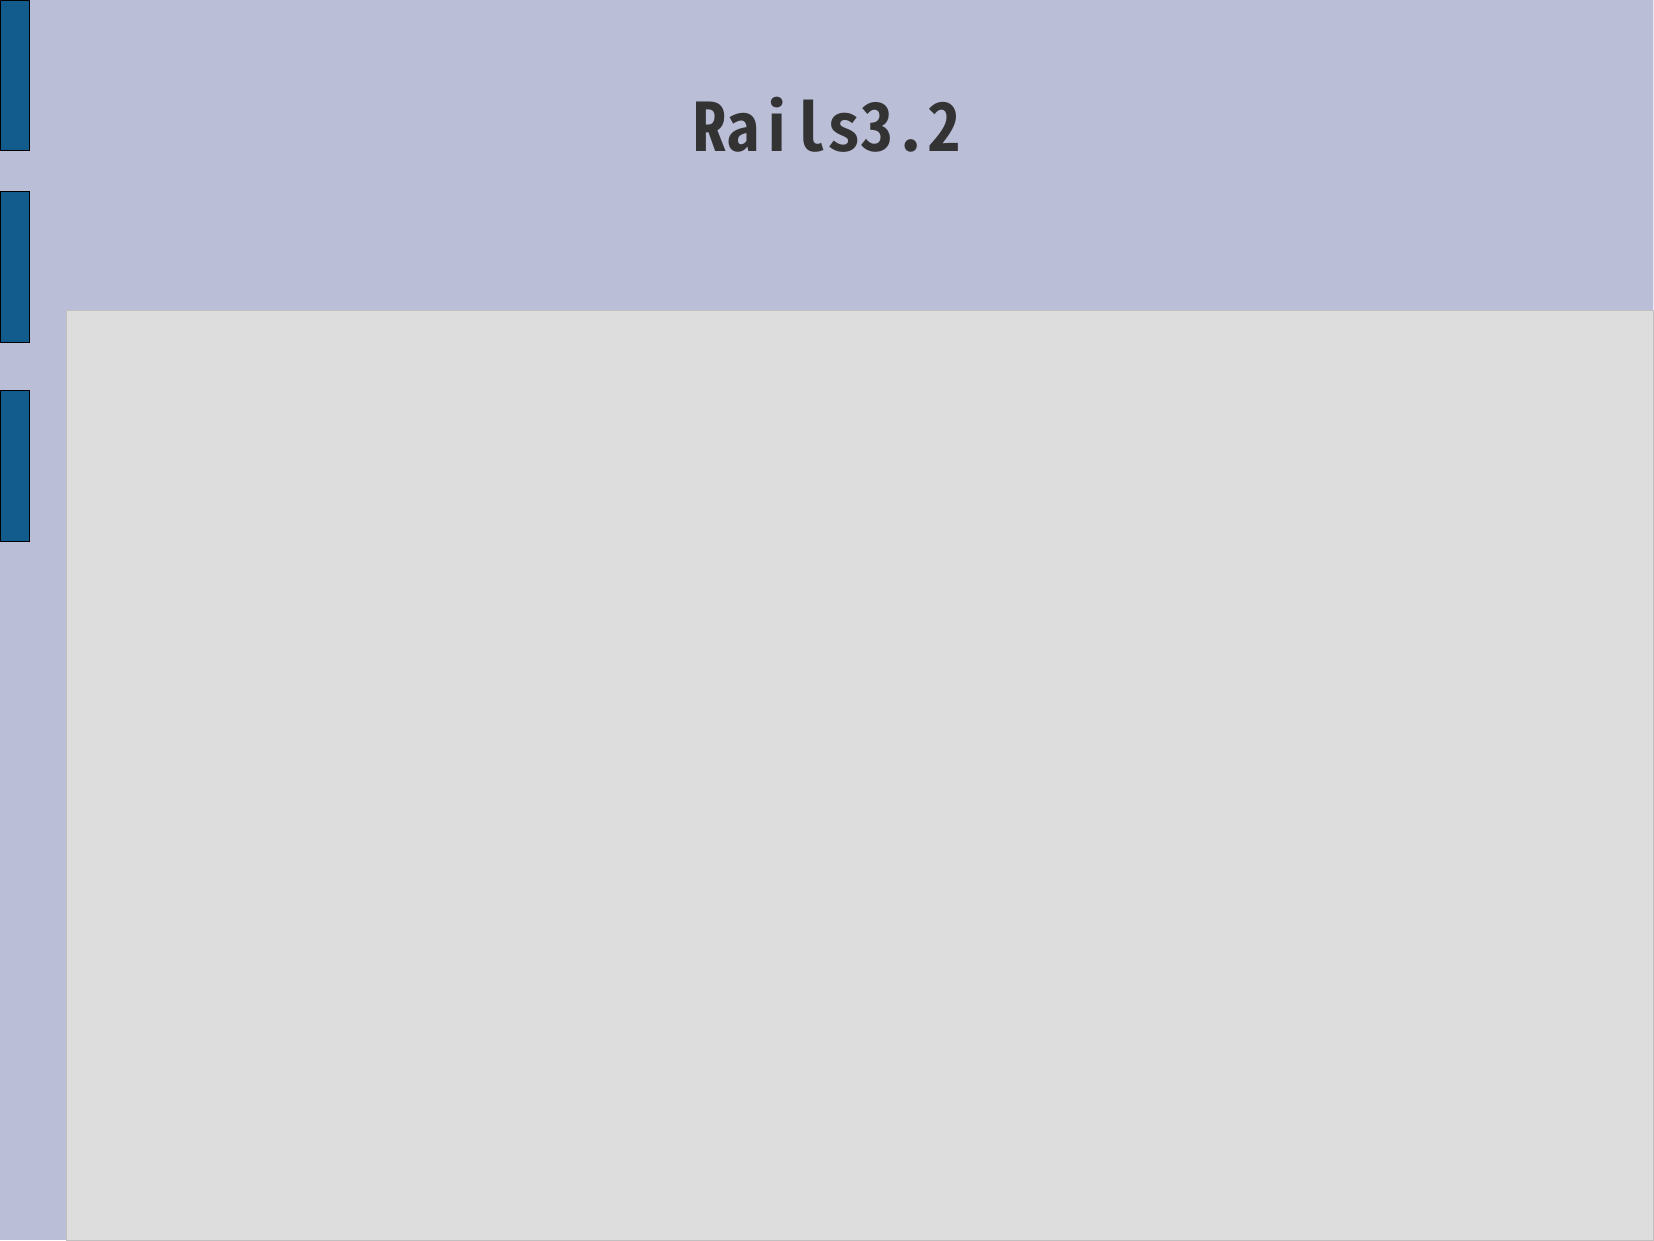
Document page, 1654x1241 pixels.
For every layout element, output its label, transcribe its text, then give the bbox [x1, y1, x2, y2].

title Rails3.2 [121, 19, 1534, 227]
